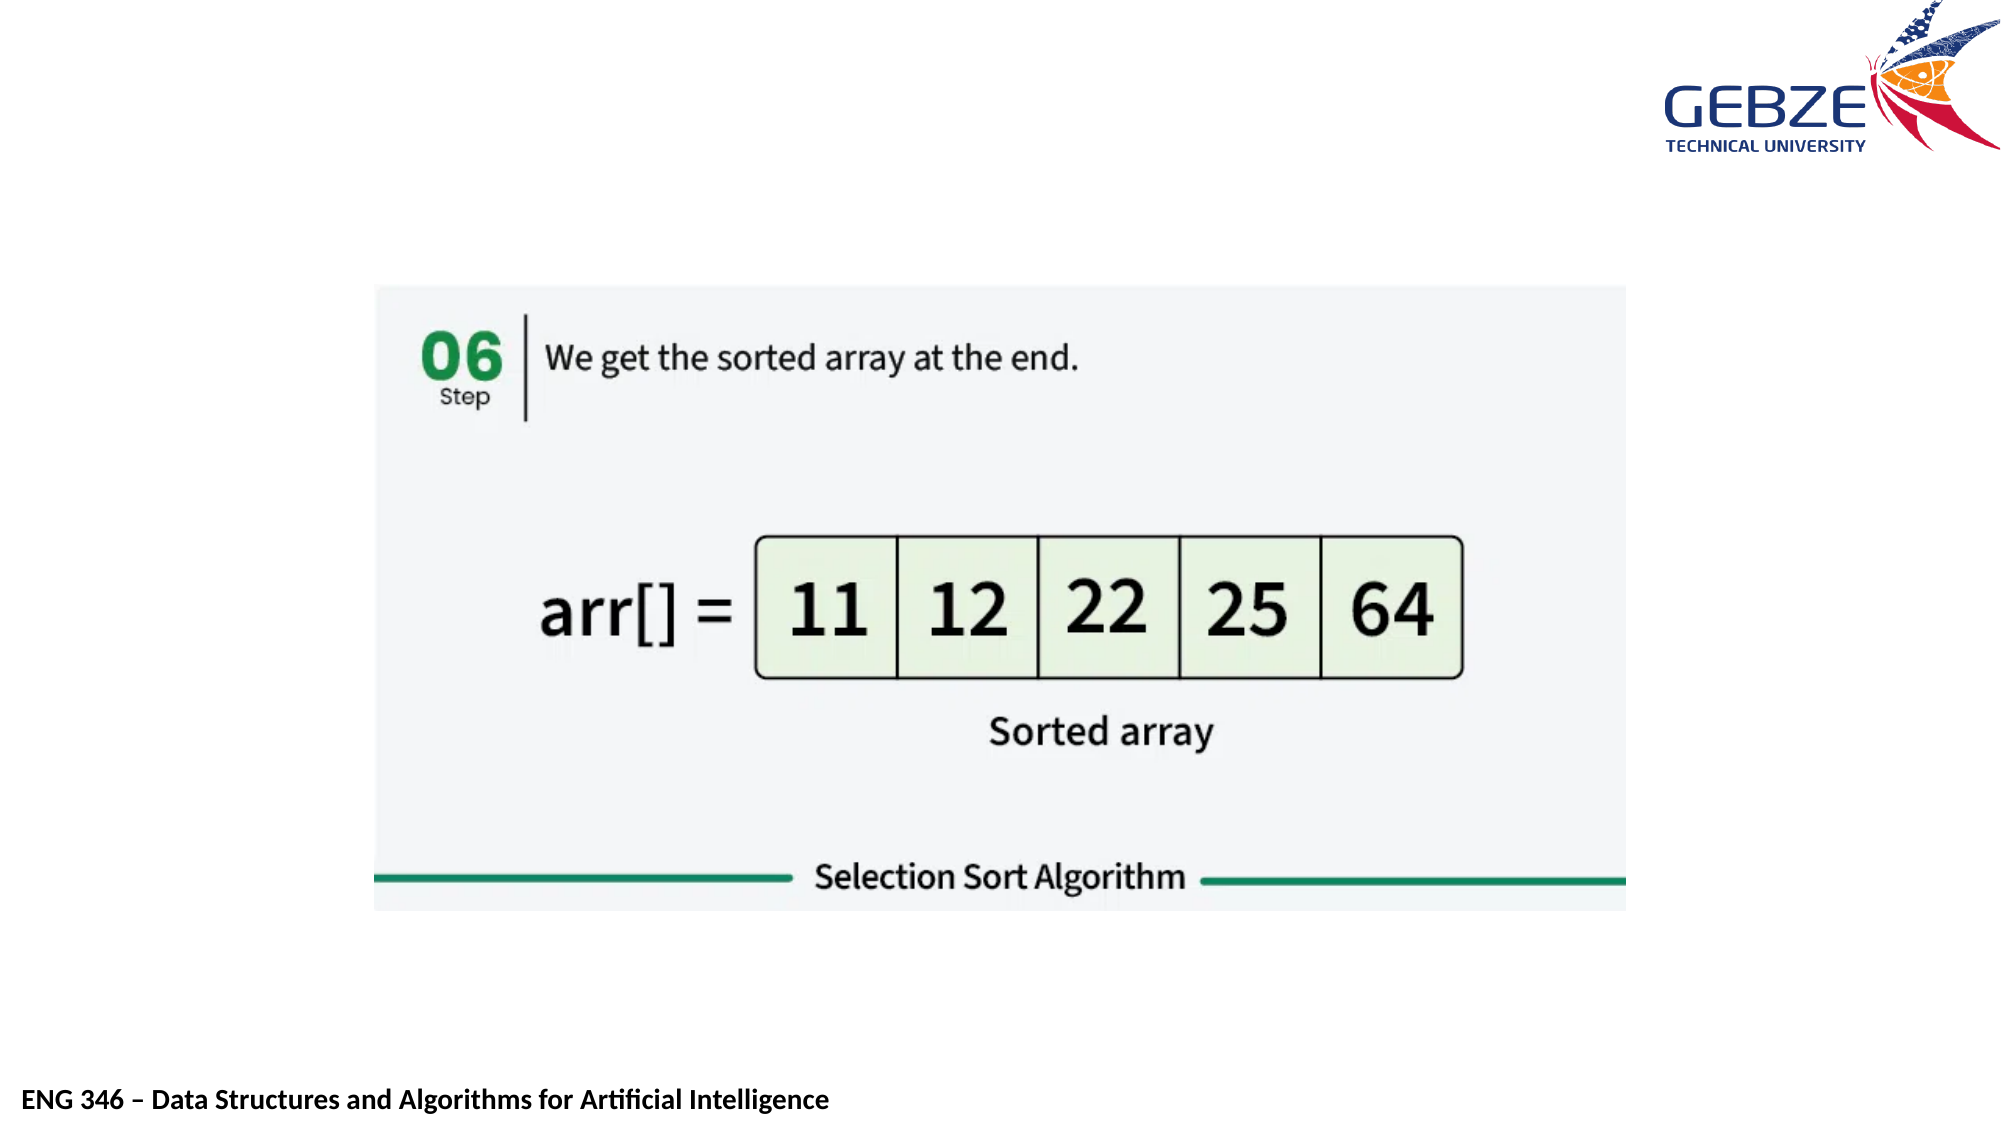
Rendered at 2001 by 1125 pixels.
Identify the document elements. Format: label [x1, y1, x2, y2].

picture [1665, 0, 2001, 152]
picture [374, 284, 1626, 911]
